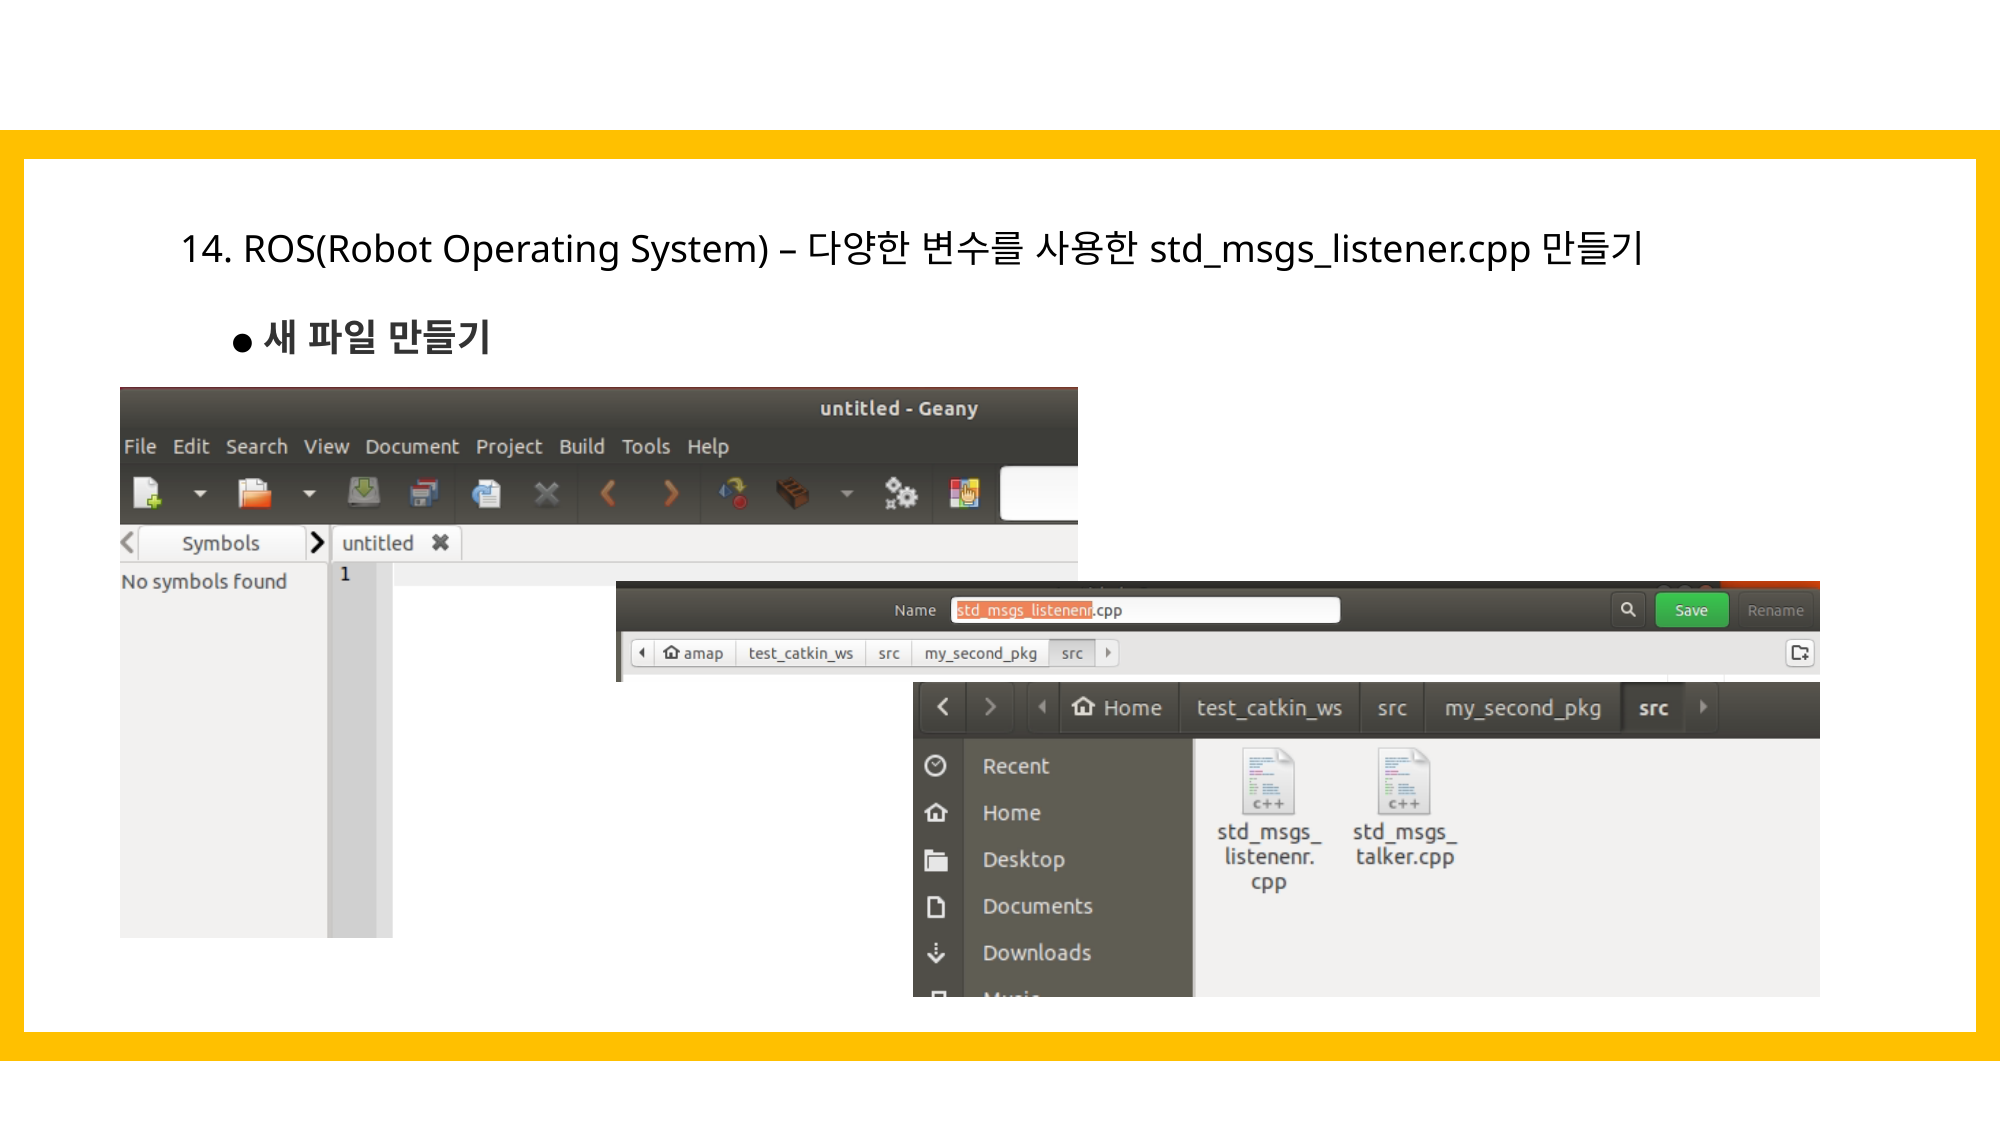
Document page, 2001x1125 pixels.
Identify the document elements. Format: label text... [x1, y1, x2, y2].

text_box ● 새 파일 만들기 [217, 306, 1219, 367]
text_box 14. ROS(Robot Operating System) – 다양한 변수를 사용한 std_msgs_listener.cpp 만들기 [165, 217, 1771, 278]
picture [120, 387, 1820, 997]
